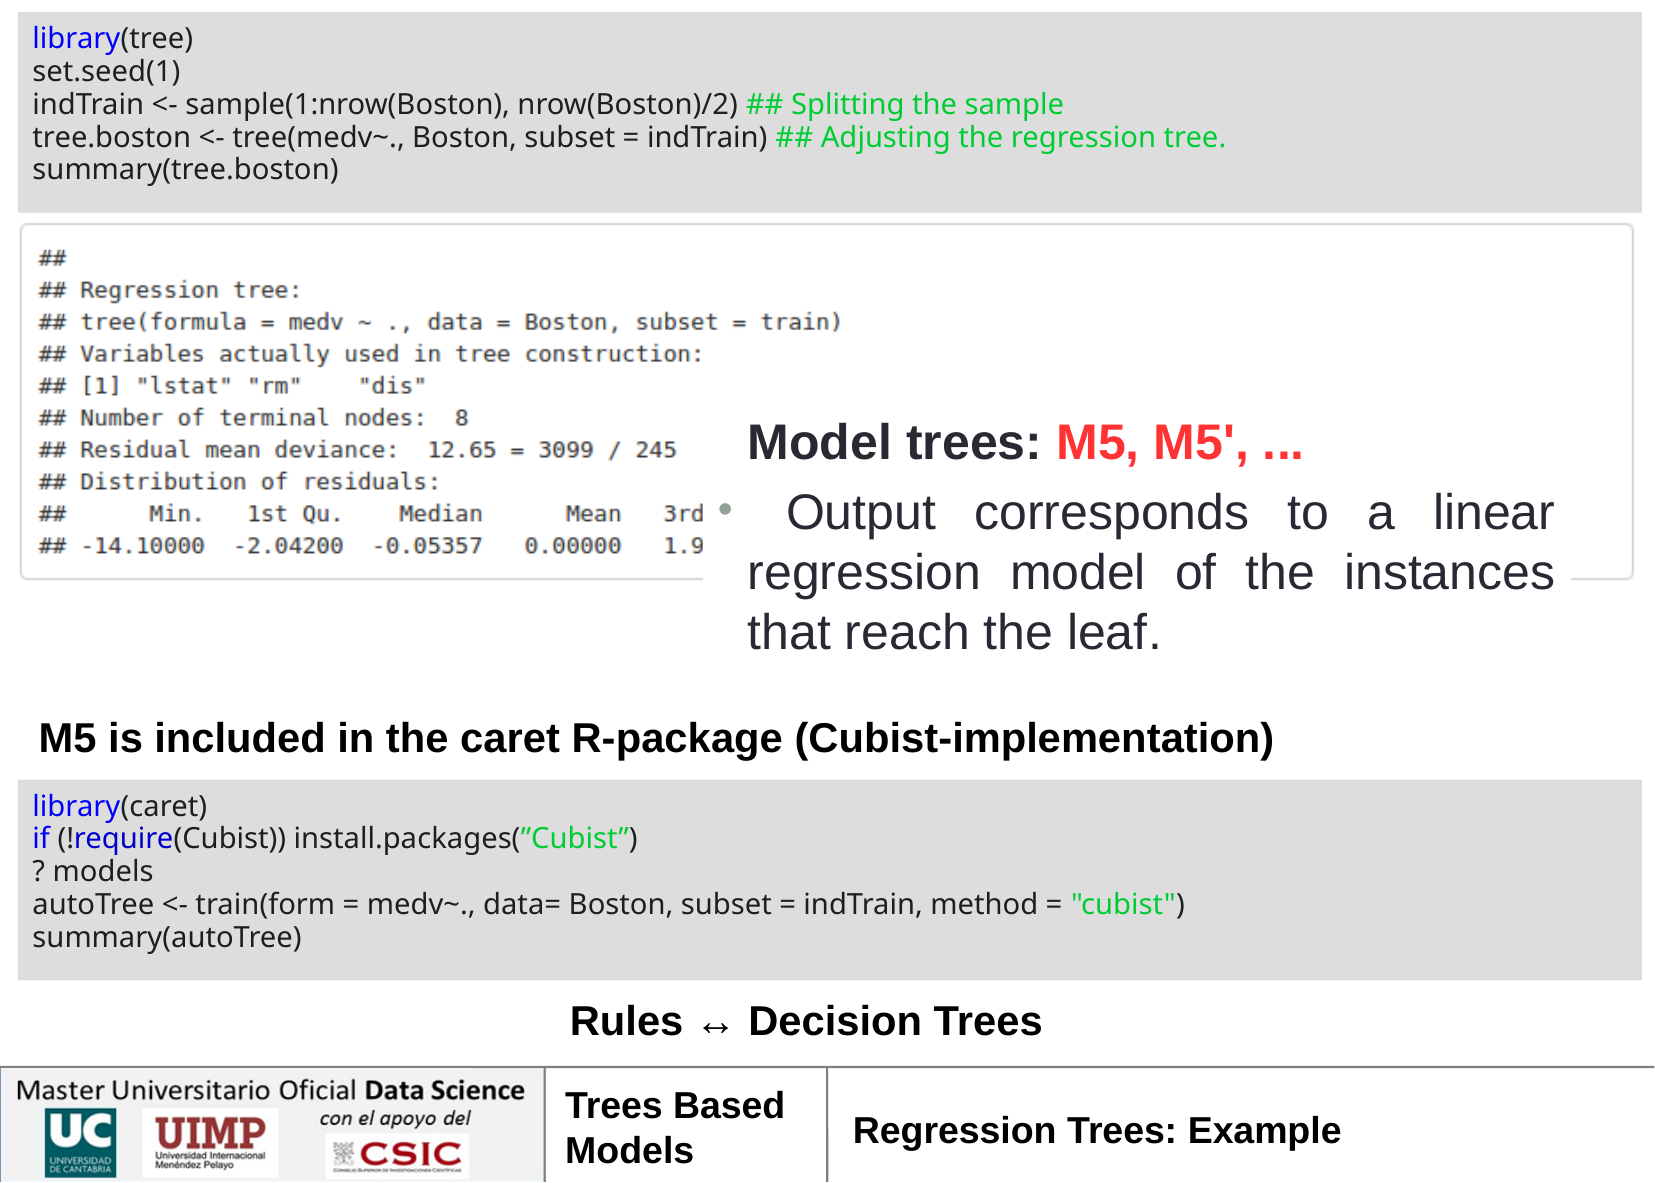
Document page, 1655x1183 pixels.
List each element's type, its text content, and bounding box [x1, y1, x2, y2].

text_box Rules ↔ Decision Trees [555, 993, 1099, 1058]
picture [0, 1068, 543, 1182]
picture [546, 1069, 550, 1182]
picture [15, 220, 1643, 591]
text_box library(caret) if (!require(Cubist)) install.packages(”Cubist”) ? models autoTree <- train(form = medv~., data= Boston, subset = indTrain, method = "cubist") summary(autoTree) [17, 779, 1642, 981]
text_box Regression Trees: Example [838, 1098, 1359, 1151]
text_box M5 is included in the caret R-package (Cubist-implementation) [23, 711, 1312, 775]
list Model trees: M5, M5', ... Output corresponds to a linear regression model of the instances that reach the leaf. [702, 401, 1571, 686]
text_box library(tree) set.seed(1) indTrain <- sample(1:nrow(Boston), nrow(Boston)/2) ## Splitting the sample tree.boston <- tree(medv~., Boston, subset = indTrain) ## Adjusting the regression tree. summary(tree.boston) [17, 11, 1642, 213]
